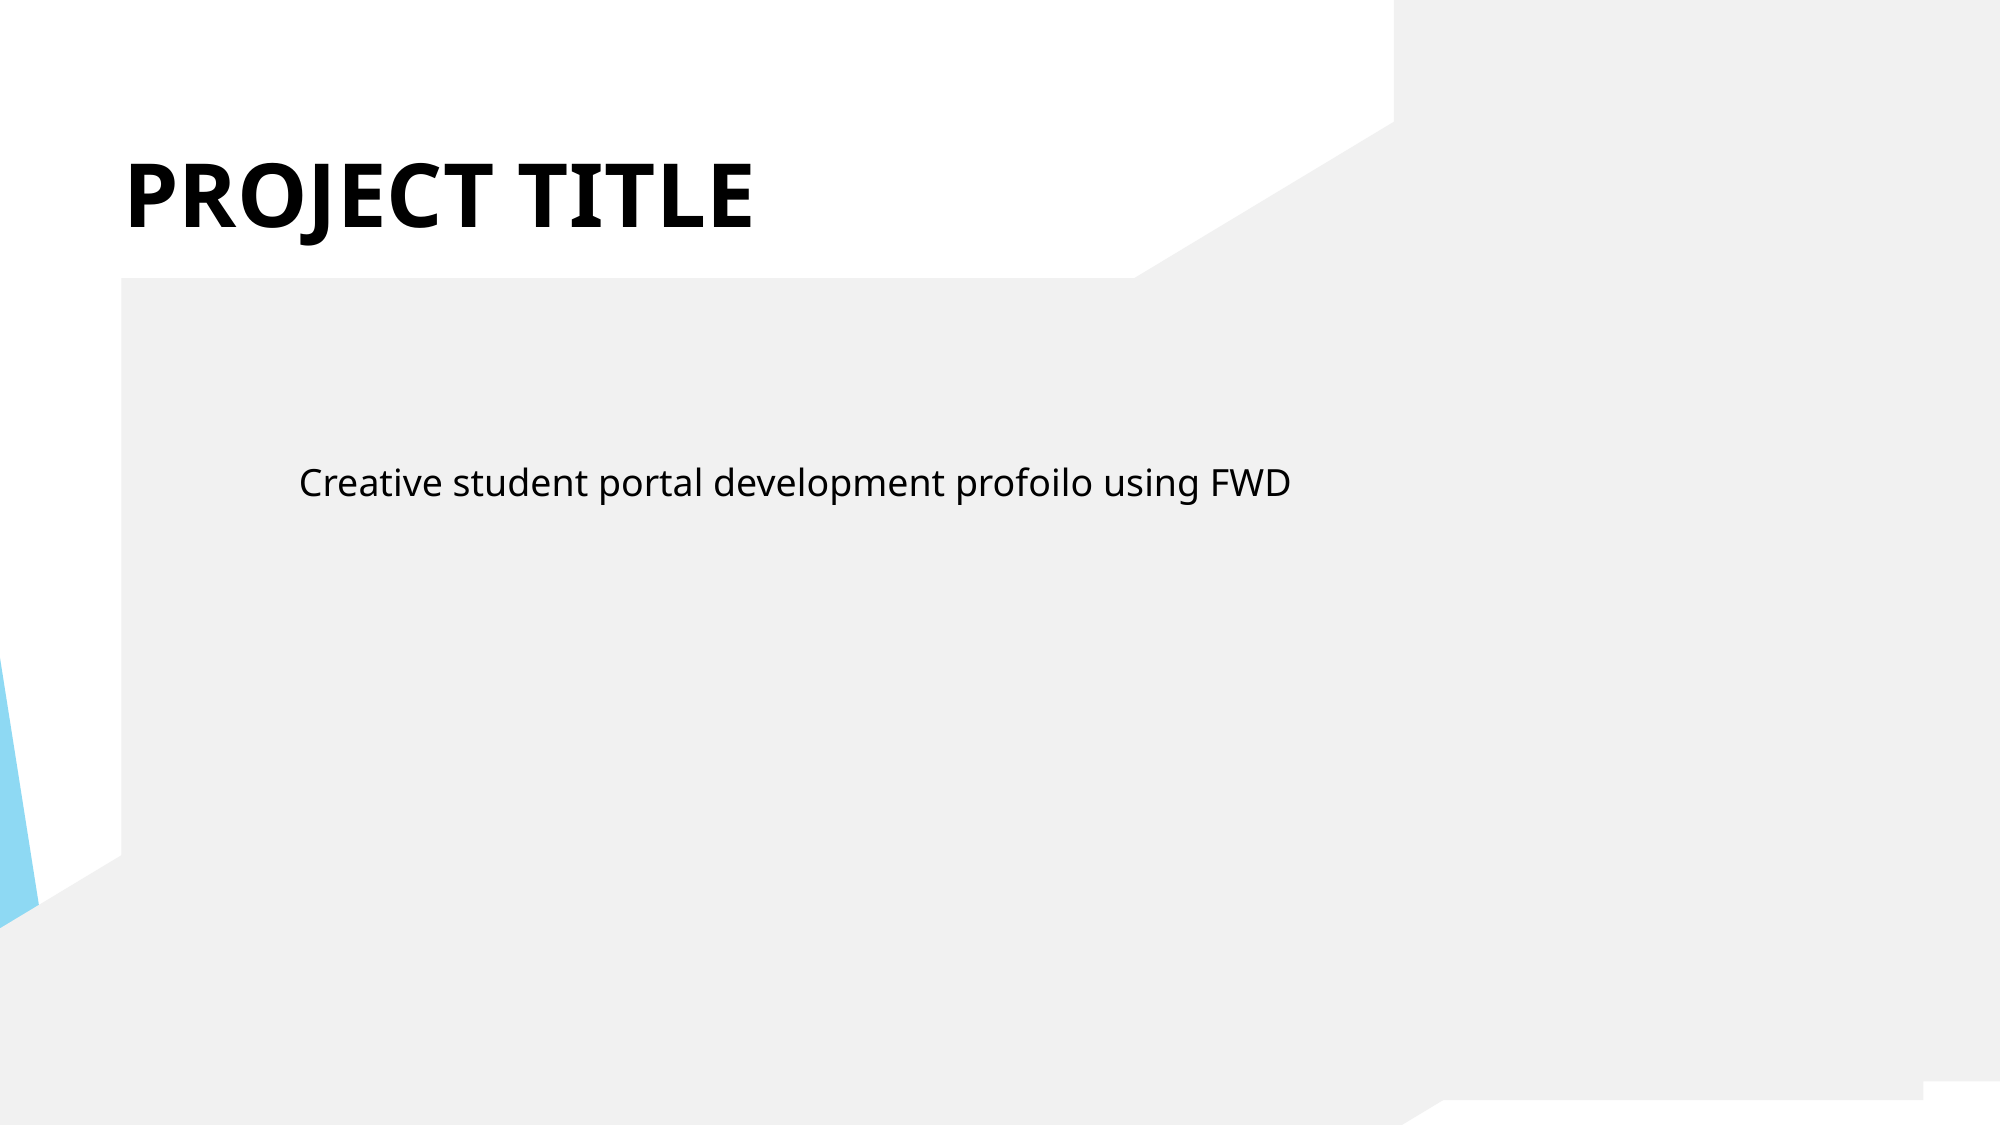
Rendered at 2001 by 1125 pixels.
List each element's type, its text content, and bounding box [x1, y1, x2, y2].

title PROJECT TITLE [121, 136, 763, 246]
text_box [0, 0, 2000, 1125]
text_box Creative student portal development profoilo using FWD [283, 451, 2000, 1065]
